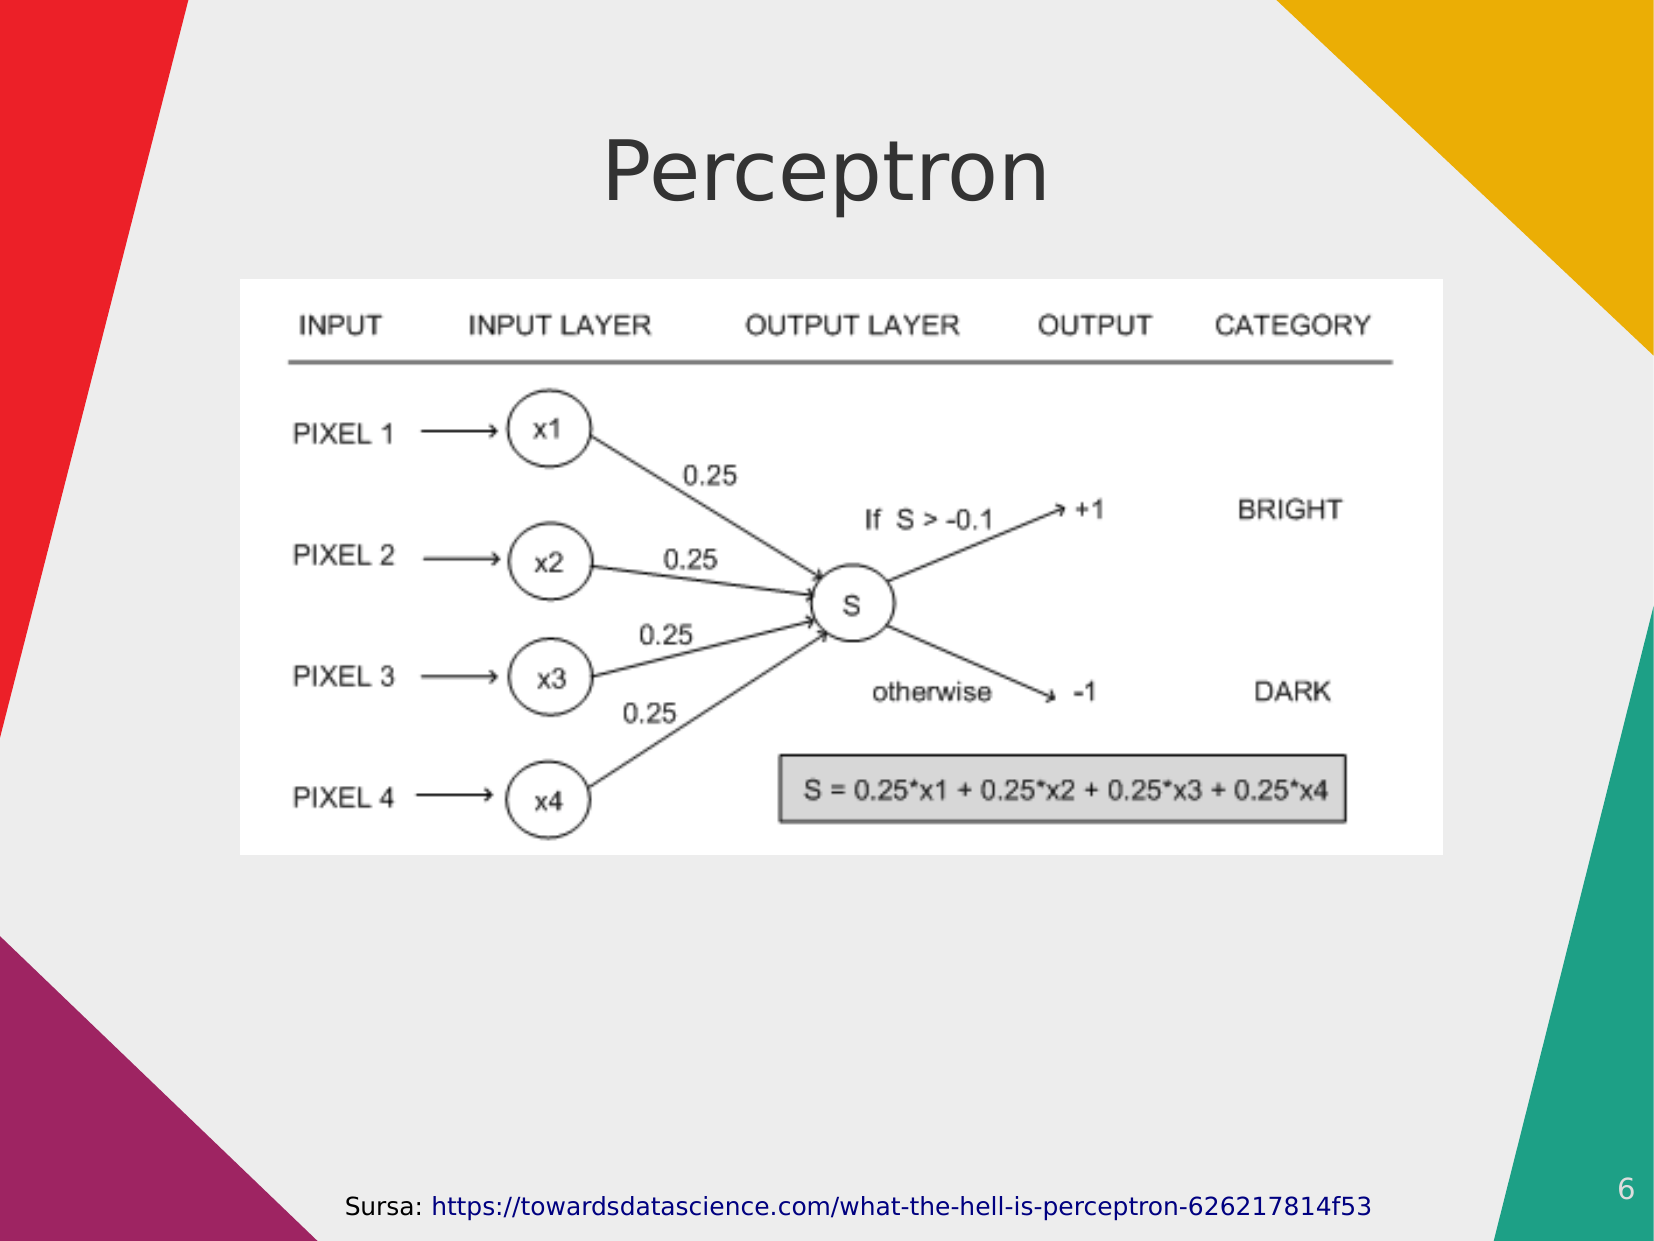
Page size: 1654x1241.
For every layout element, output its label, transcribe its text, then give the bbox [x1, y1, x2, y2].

title Perceptron [114, 73, 1539, 271]
picture [240, 279, 1443, 856]
text_box Sursa: https://towardsdatascience.com/what-the-hell-is-perceptron-626217814f53 [330, 1185, 1516, 1230]
